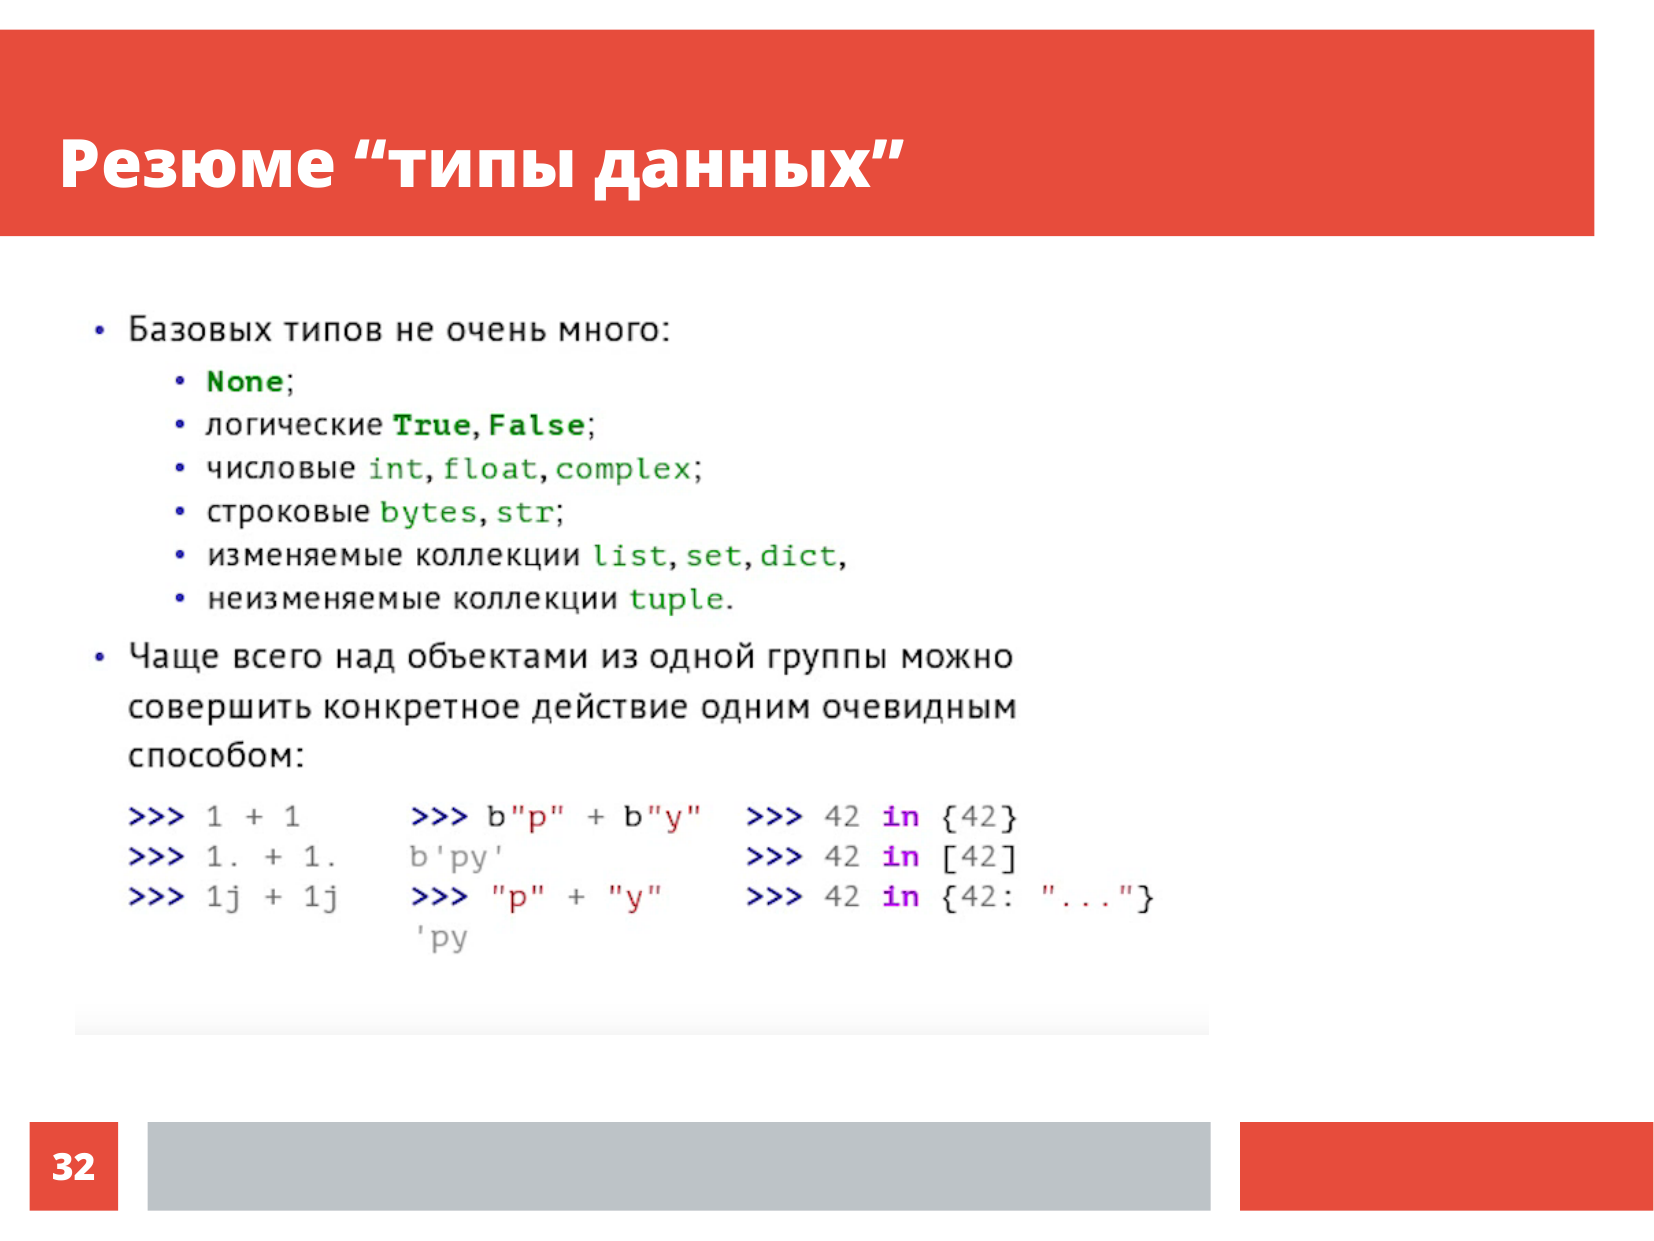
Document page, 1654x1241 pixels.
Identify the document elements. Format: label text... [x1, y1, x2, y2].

picture [75, 267, 1209, 1036]
title Резюме “типы данных” [59, 59, 1595, 207]
